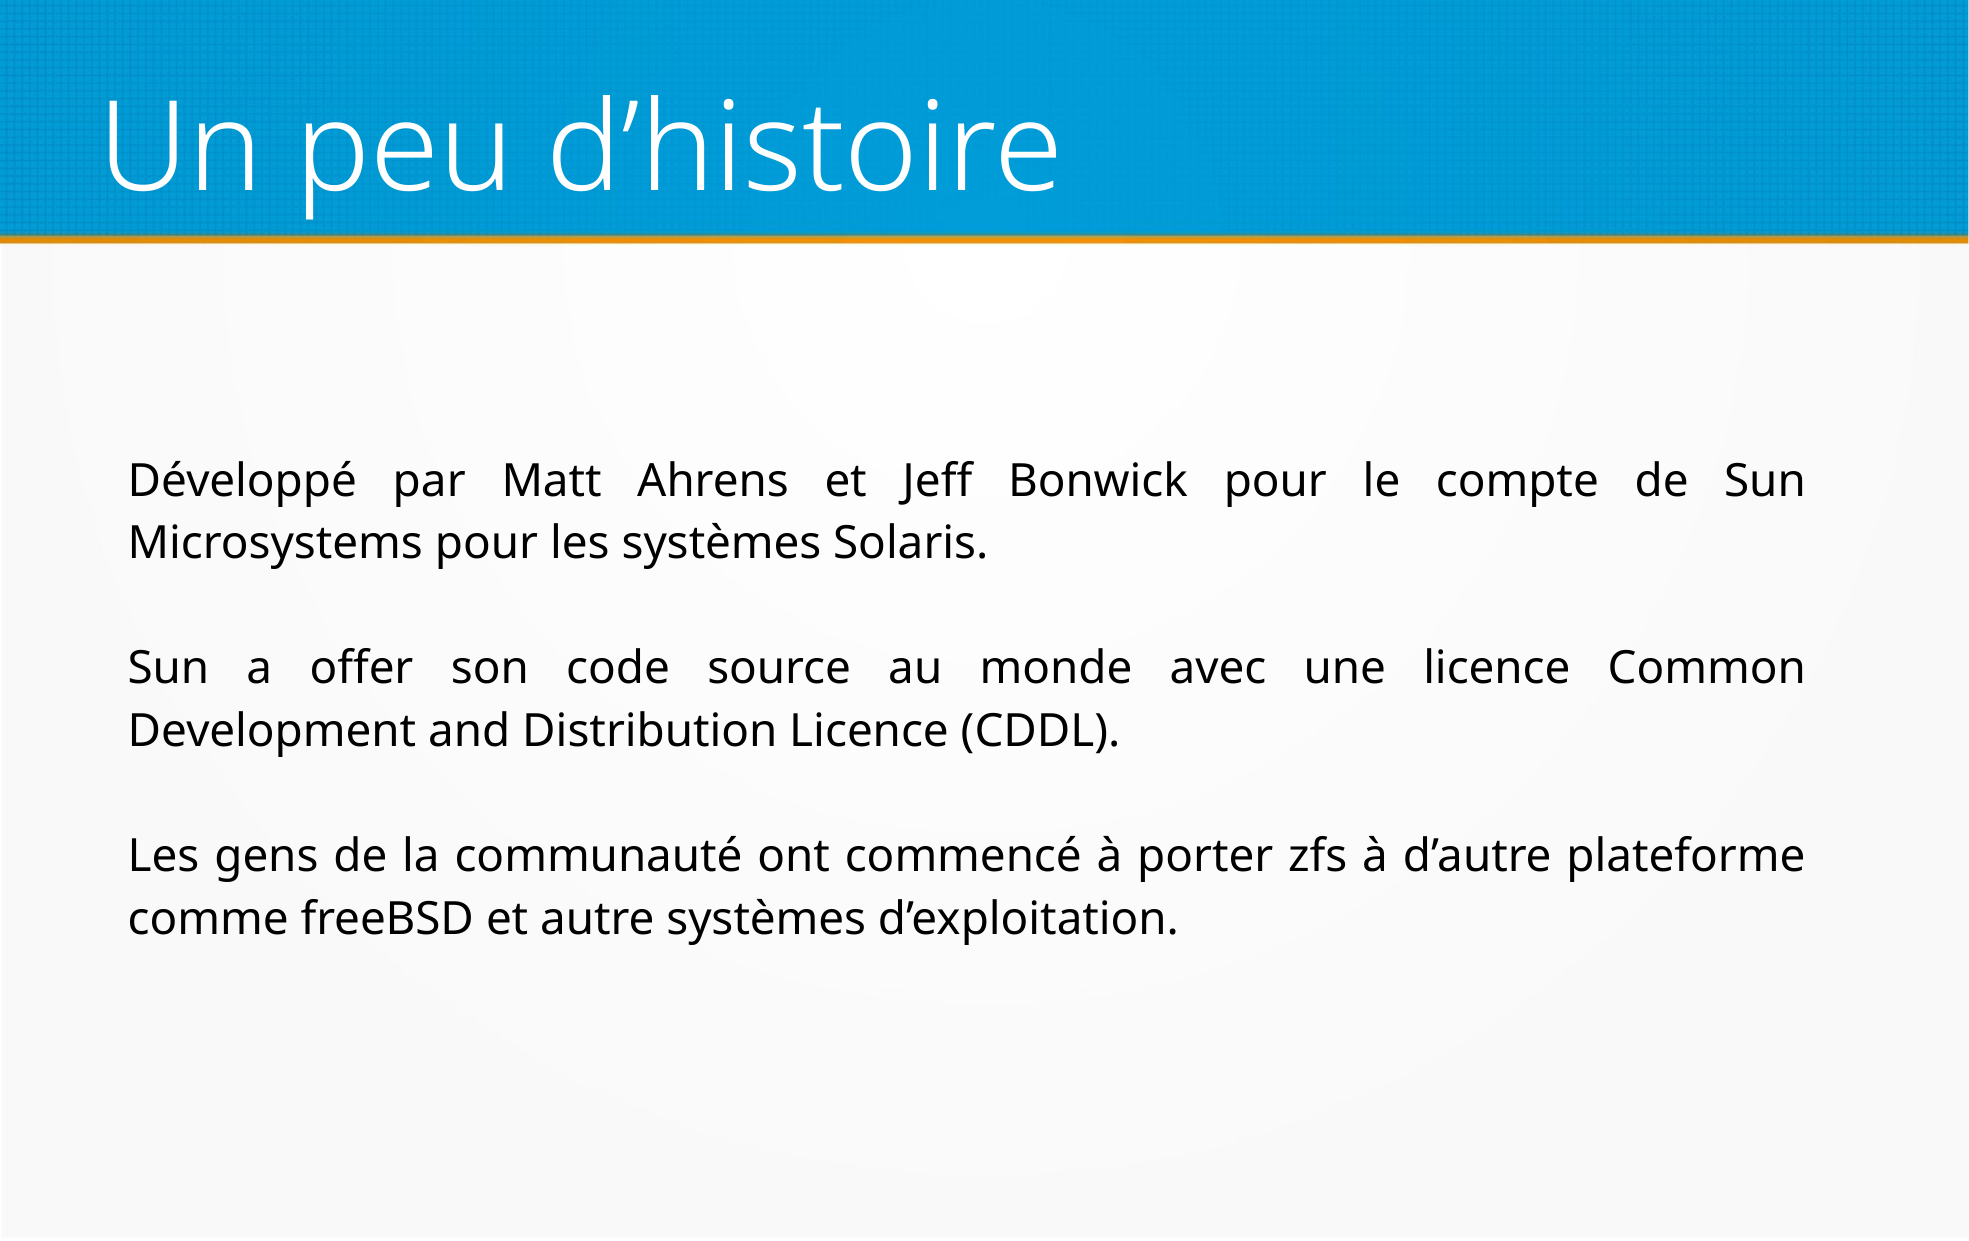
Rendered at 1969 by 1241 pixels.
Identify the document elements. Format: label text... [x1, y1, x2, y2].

picture [0, 233, 1969, 1241]
subtitle Développé par Matt Ahrens et Jeff Bonwick pour le compte de Sun Microsystems pour les systèmes Solaris. Sun a offer son code source au monde avec une licence Common Development and Distribution Licence (CDDL). Les gens de la communauté ont commencé à porter zfs à d’autre plateforme comme freeBSD et autre systèmes d’exploitation. [98, 315, 1861, 1081]
title Un peu d’histoire [98, 19, 1870, 227]
